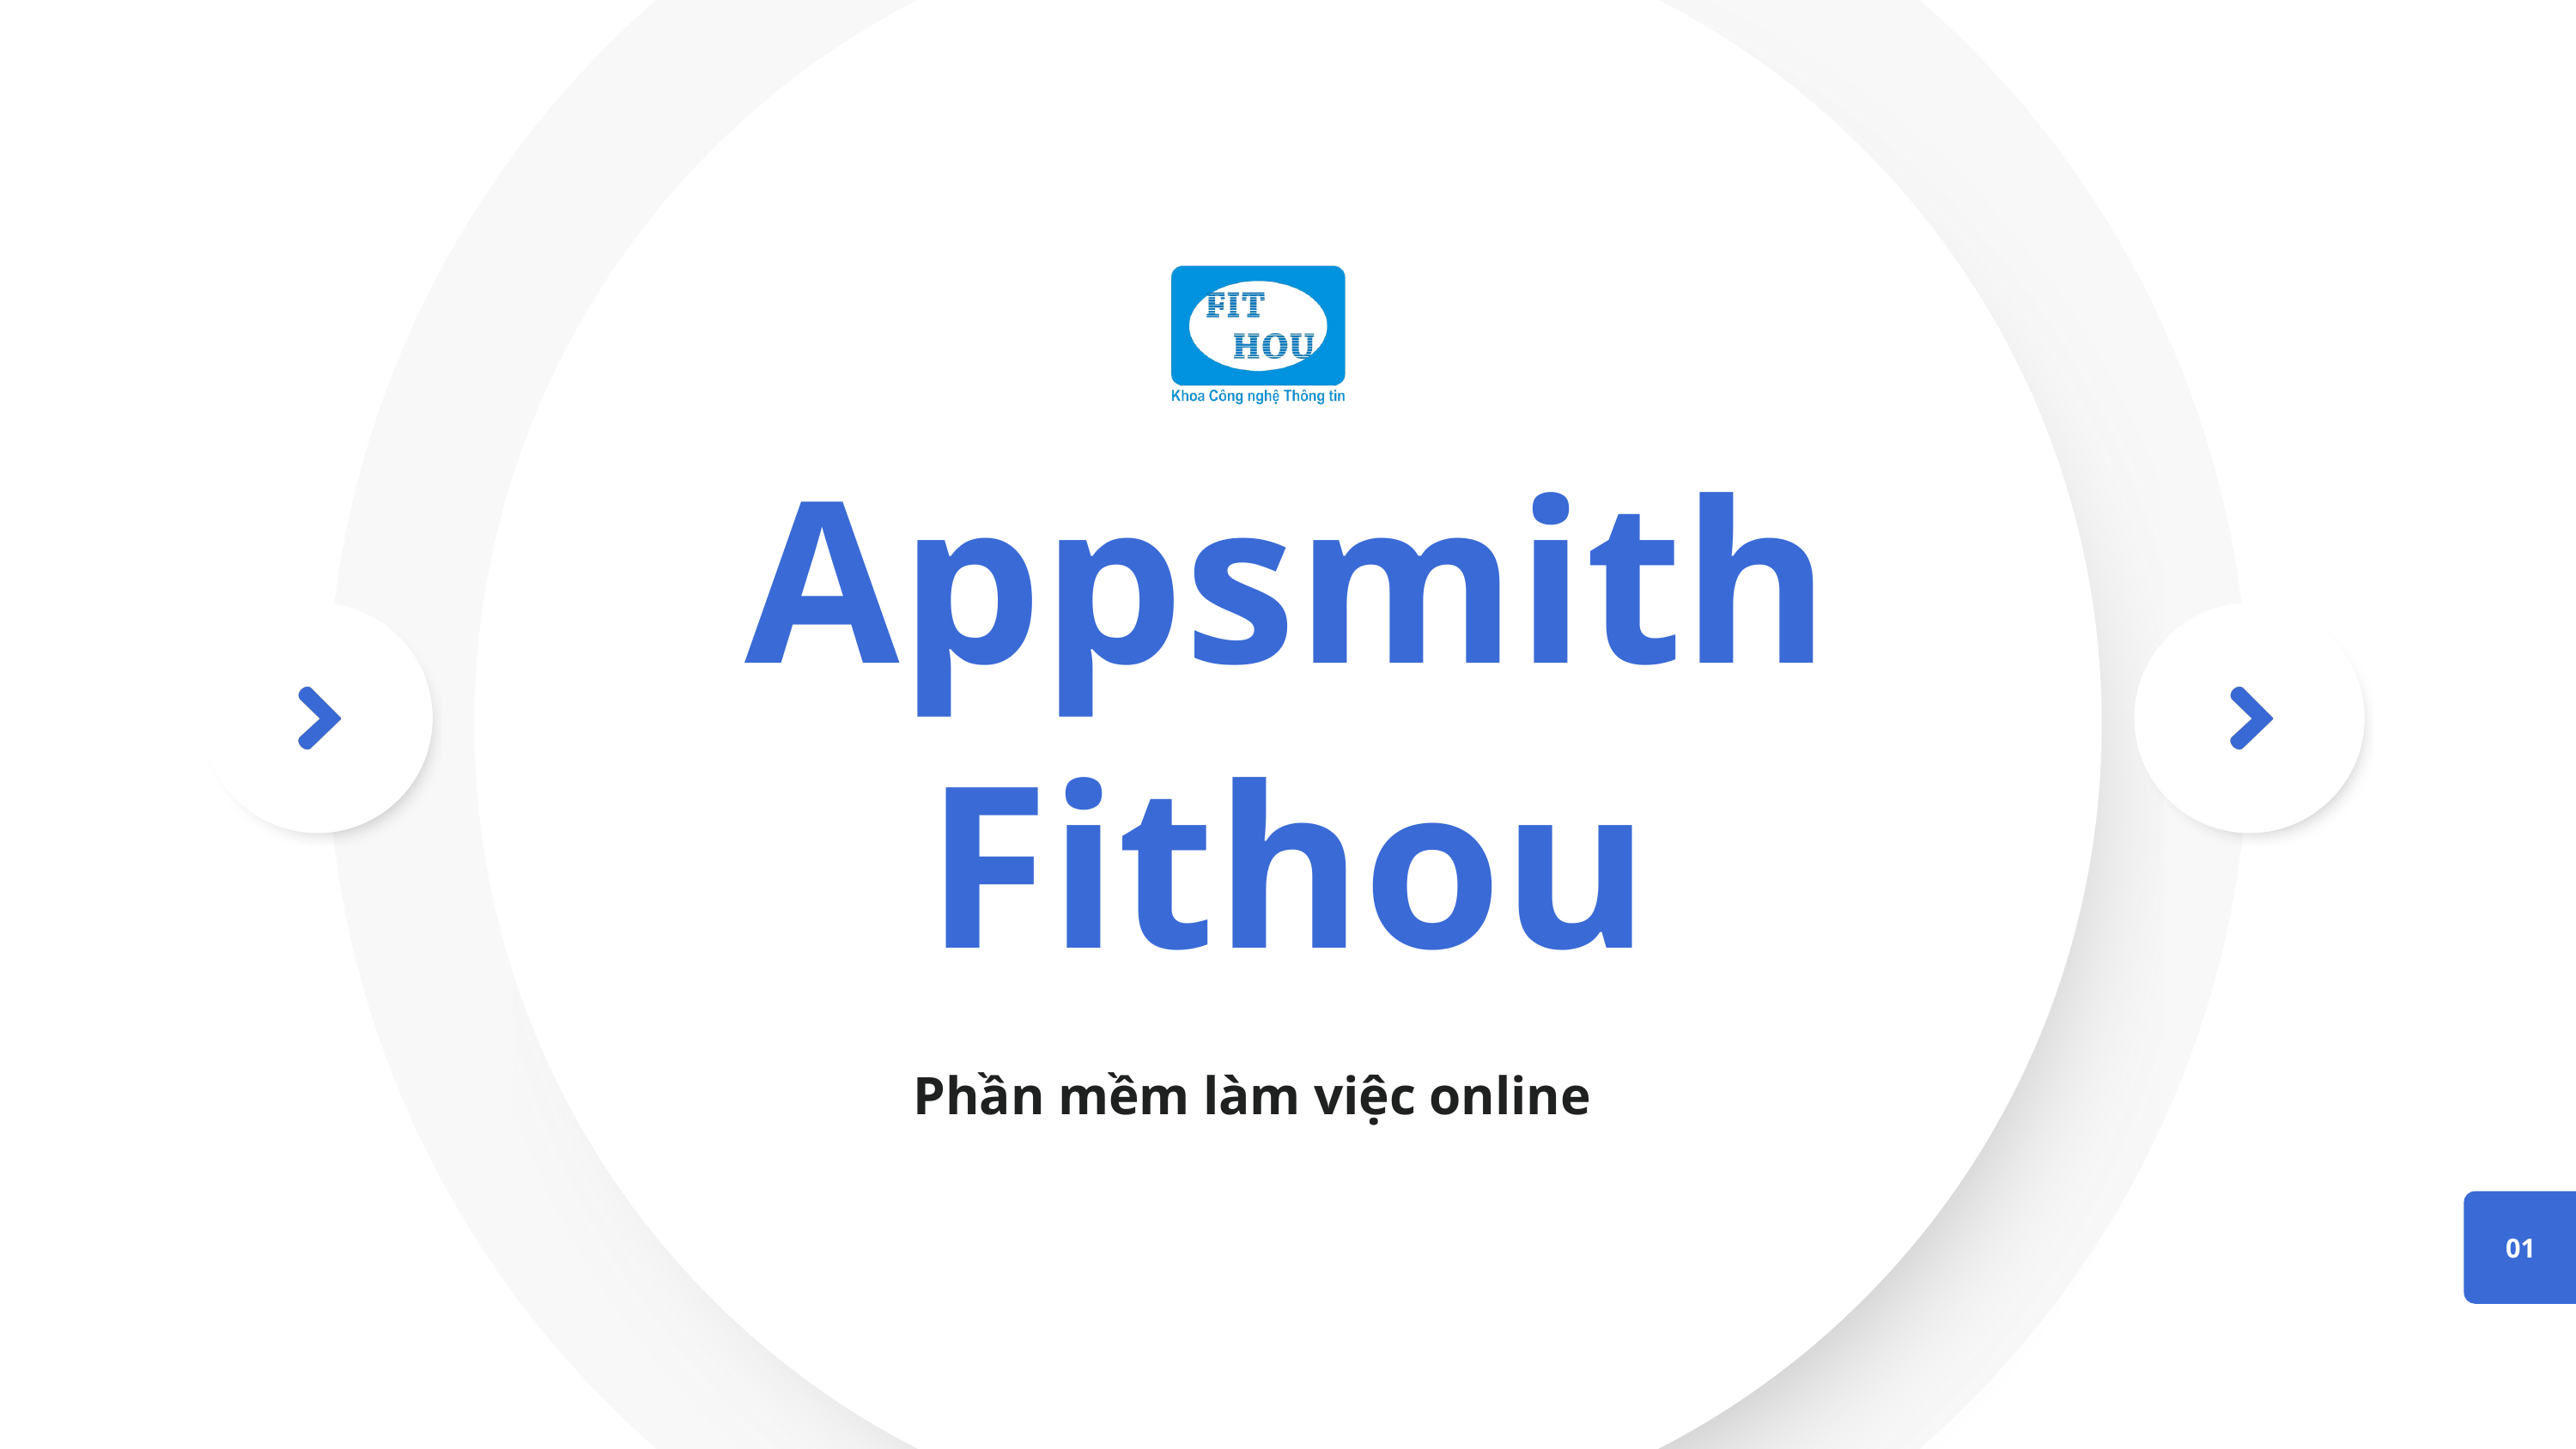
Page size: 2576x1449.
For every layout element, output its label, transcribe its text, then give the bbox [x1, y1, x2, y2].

text_box Phần mềm làm việc online [882, 1052, 1635, 1122]
text_box 01 [2489, 1226, 2553, 1264]
text_box [2464, 1185, 2576, 1304]
text_box Appsmith Fithou [529, 422, 2047, 1006]
text_box [202, 0, 2374, 1449]
